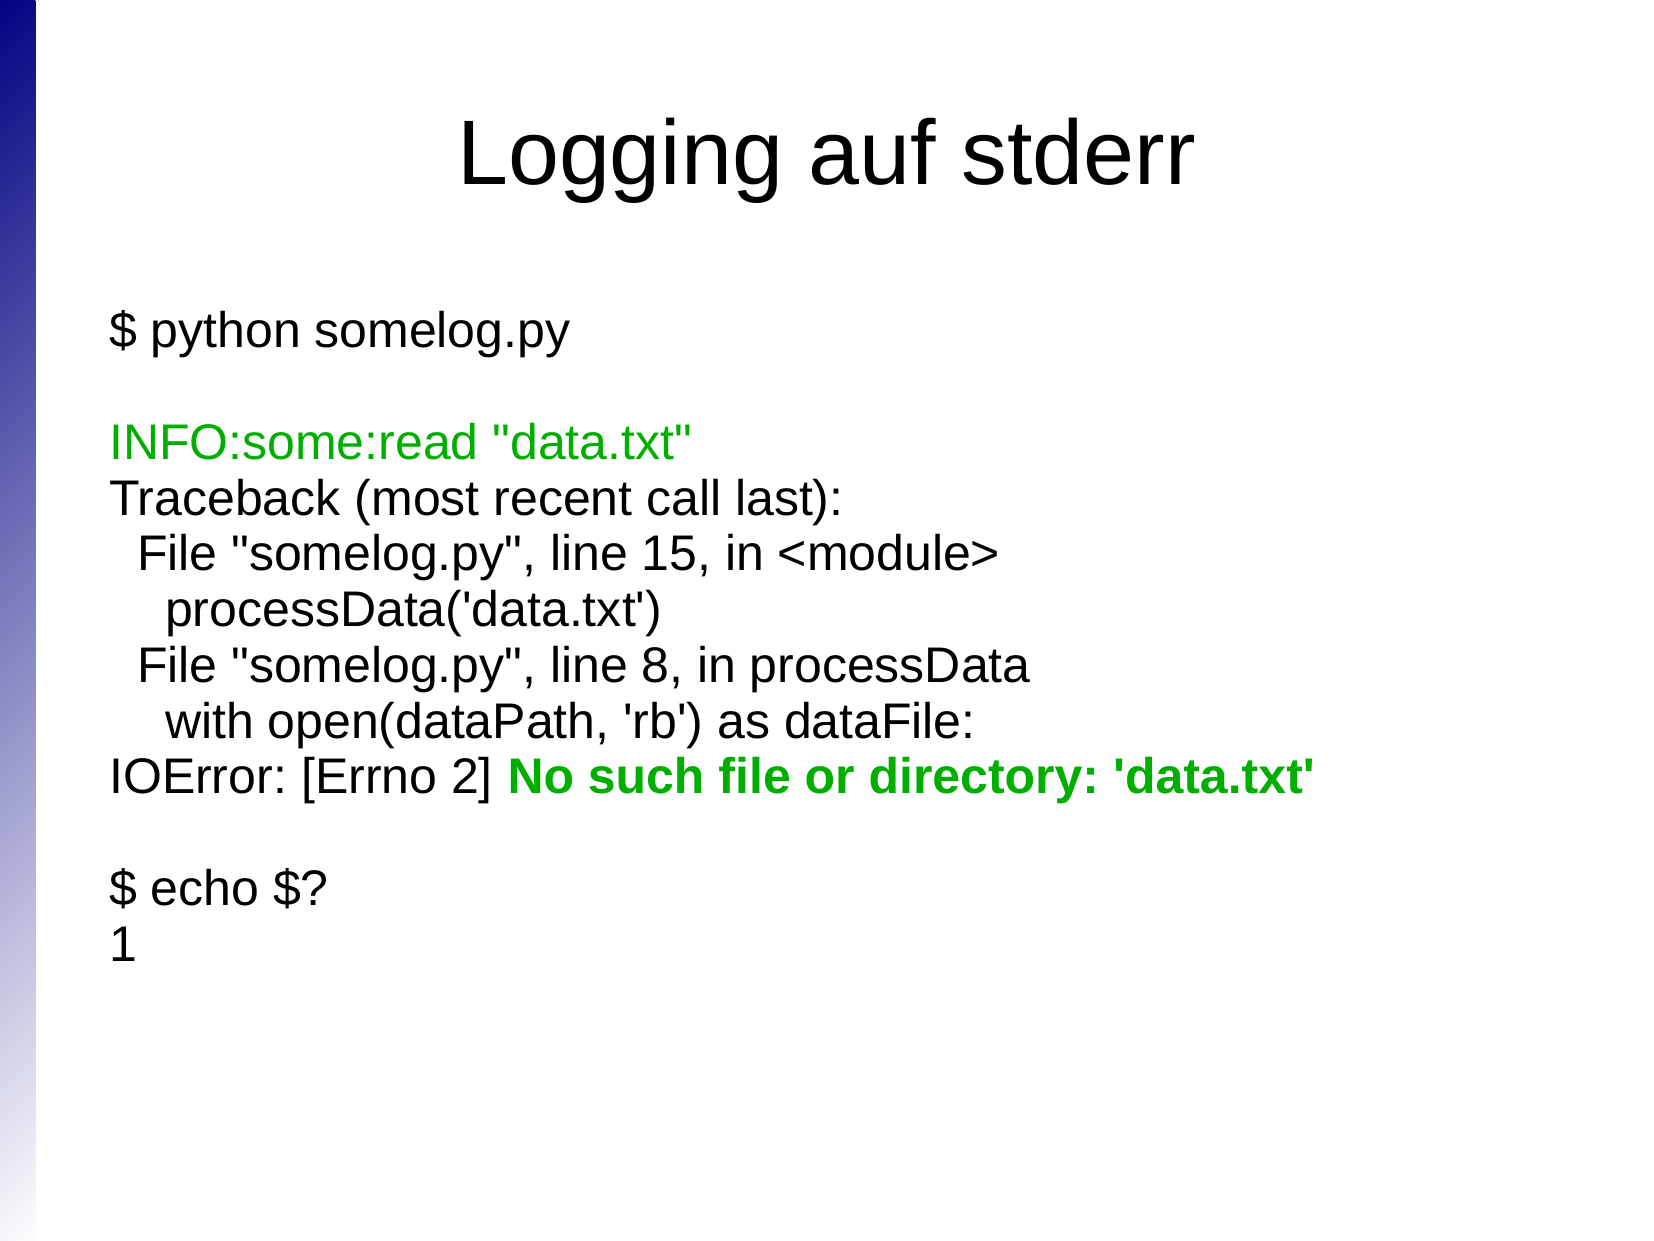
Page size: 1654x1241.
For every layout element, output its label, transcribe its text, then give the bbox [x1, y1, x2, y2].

title Logging auf stderr [82, 49, 1571, 257]
text_box $ python somelog.py INFO:some:read "data.txt" Traceback (most recent call last): File "somelog.py", line 15, in <module> processData('data.txt') File "somelog.py", line 8, in processData with open(dataPath, 'rb') as dataFile: IOError: [Errno 2] No such file or directory: 'data.txt' $ echo $? 1 [94, 295, 1571, 1042]
